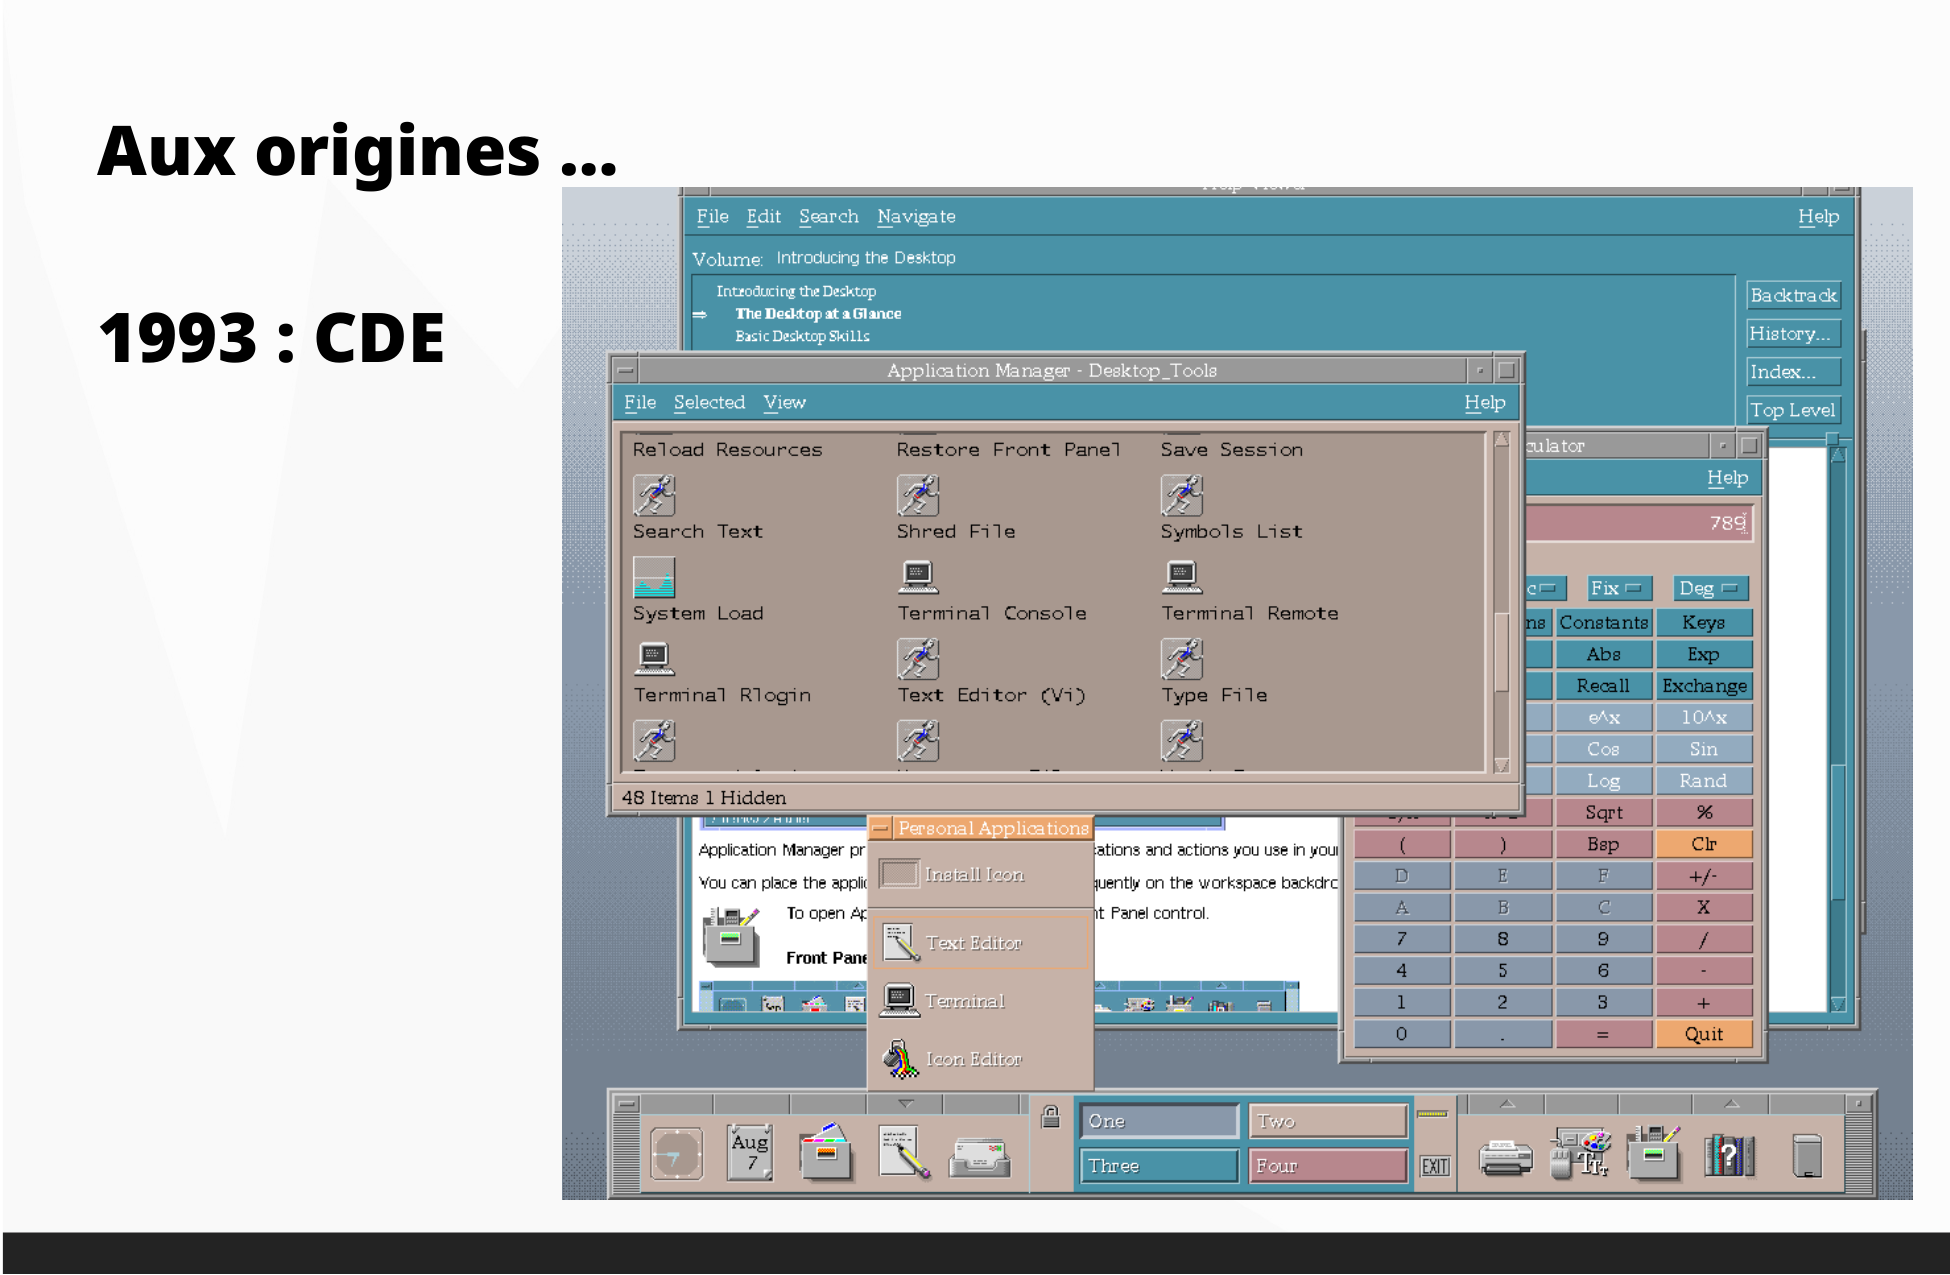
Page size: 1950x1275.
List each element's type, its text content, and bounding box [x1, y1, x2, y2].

title Aux origines … 1993 : CDE [97, 112, 1853, 372]
picture [2, 0, 1950, 1275]
